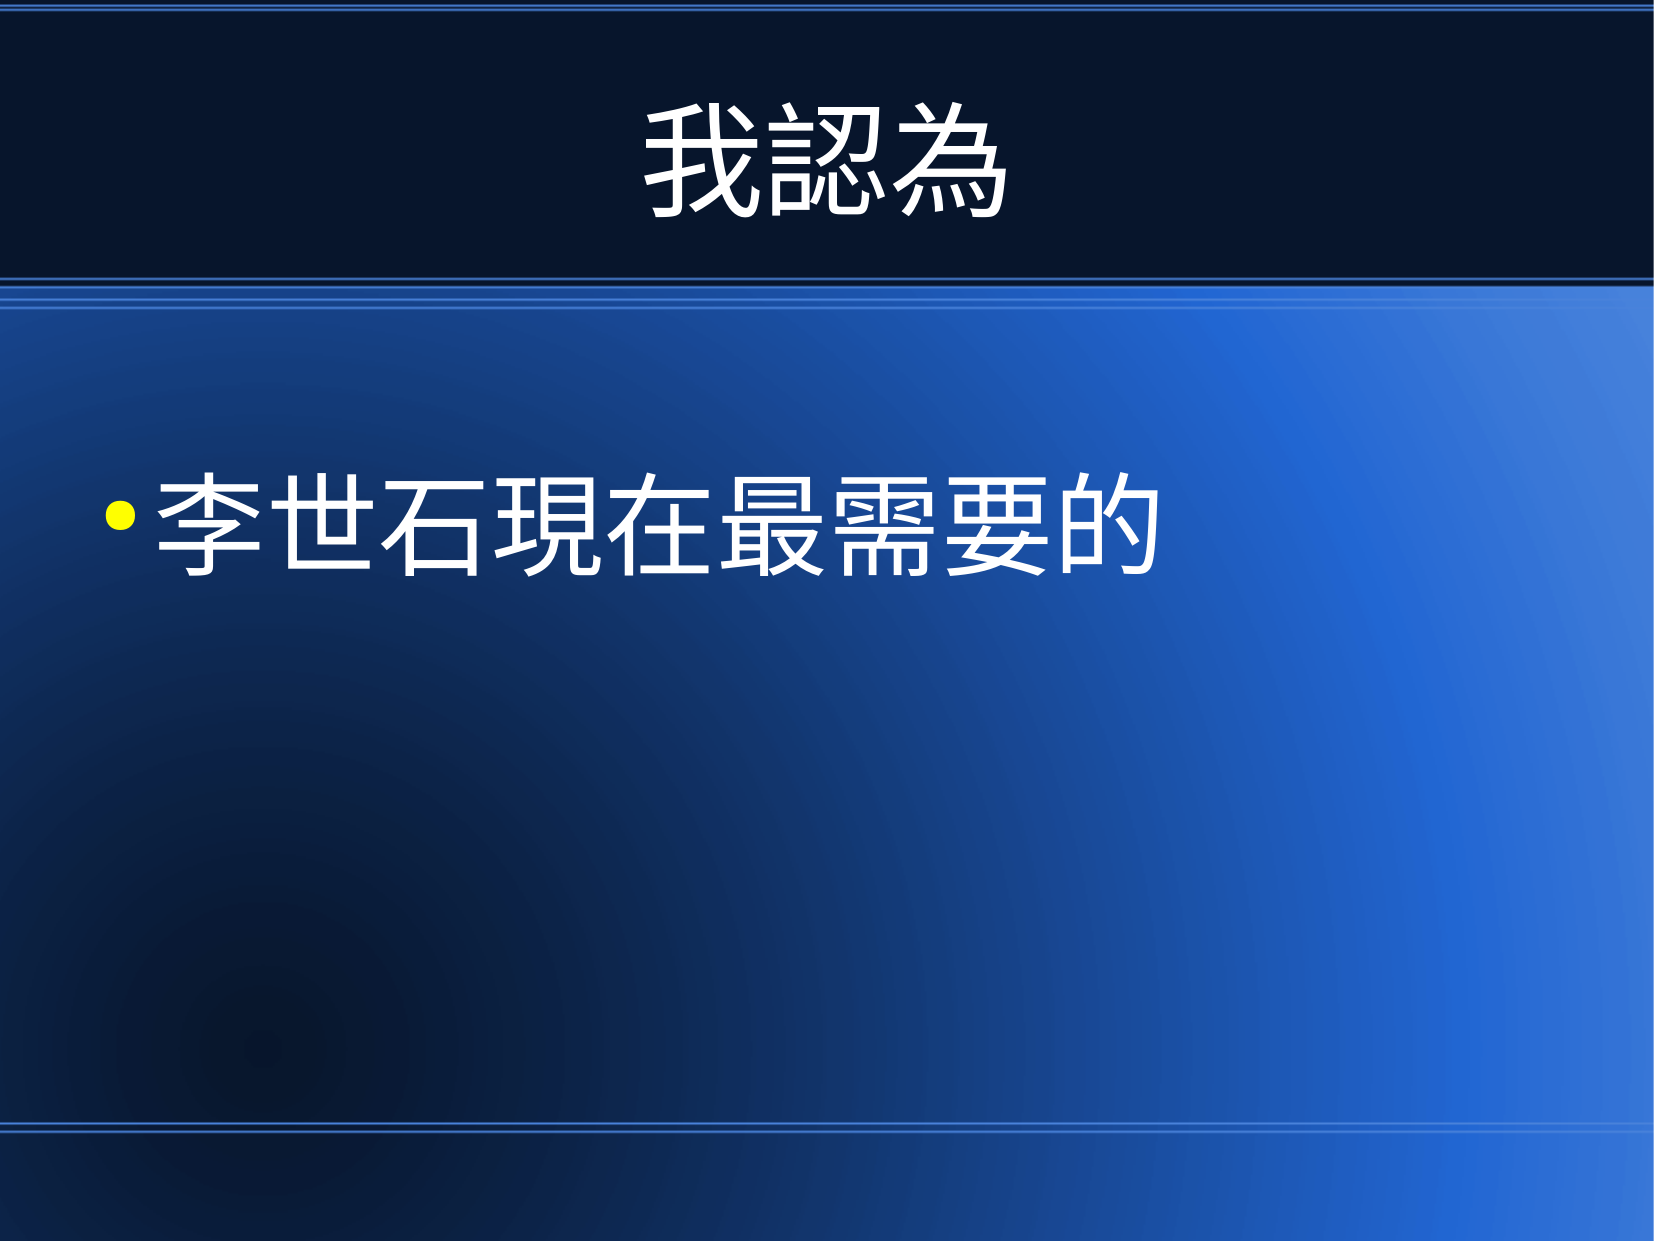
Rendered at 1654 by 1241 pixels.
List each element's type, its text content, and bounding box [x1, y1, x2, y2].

list 李世石現在最需要的 [82, 355, 1571, 1241]
picture [0, 0, 1654, 1241]
title 我認為 [82, 49, 1571, 257]
